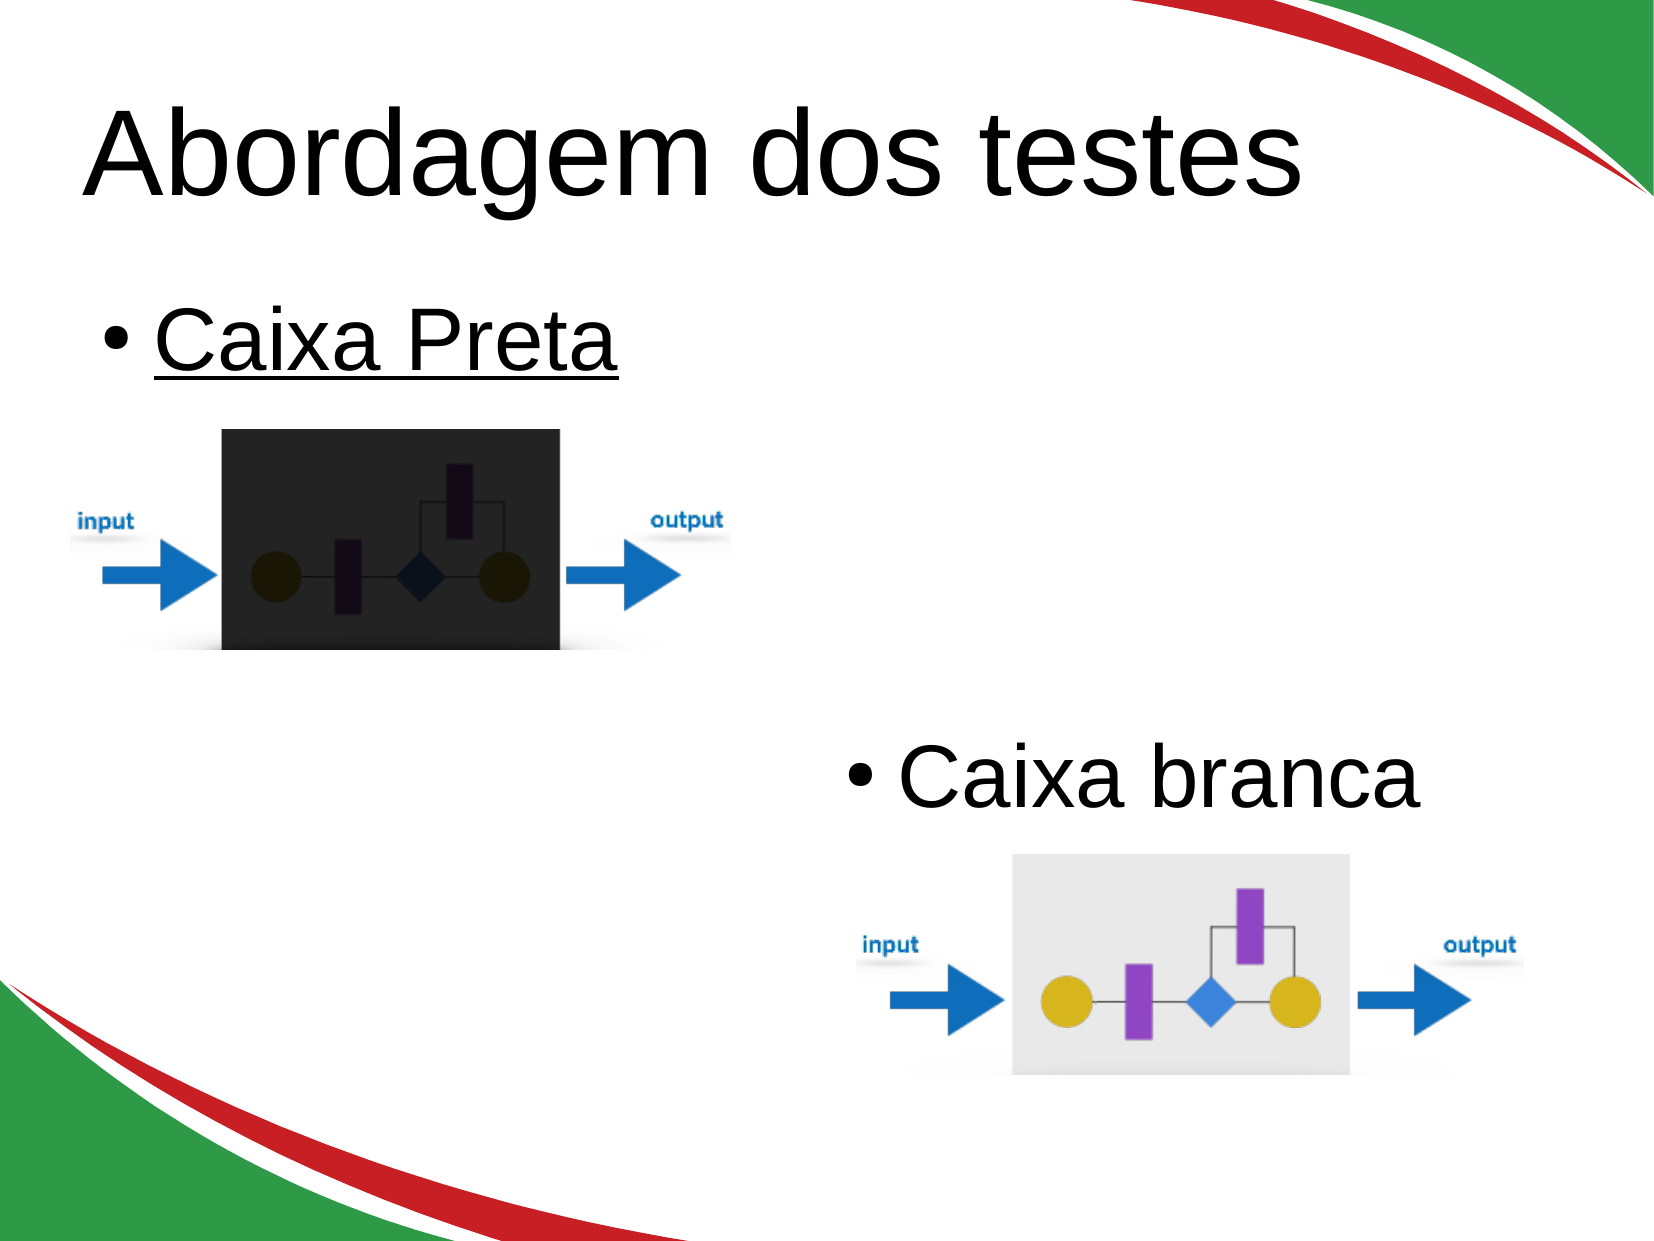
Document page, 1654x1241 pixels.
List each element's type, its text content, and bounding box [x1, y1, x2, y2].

picture [70, 429, 731, 650]
list Caixa branca [826, 727, 1553, 851]
title Abordagem dos testes [82, 49, 1571, 257]
picture [856, 854, 1524, 1075]
list Caixa Preta [82, 290, 809, 634]
